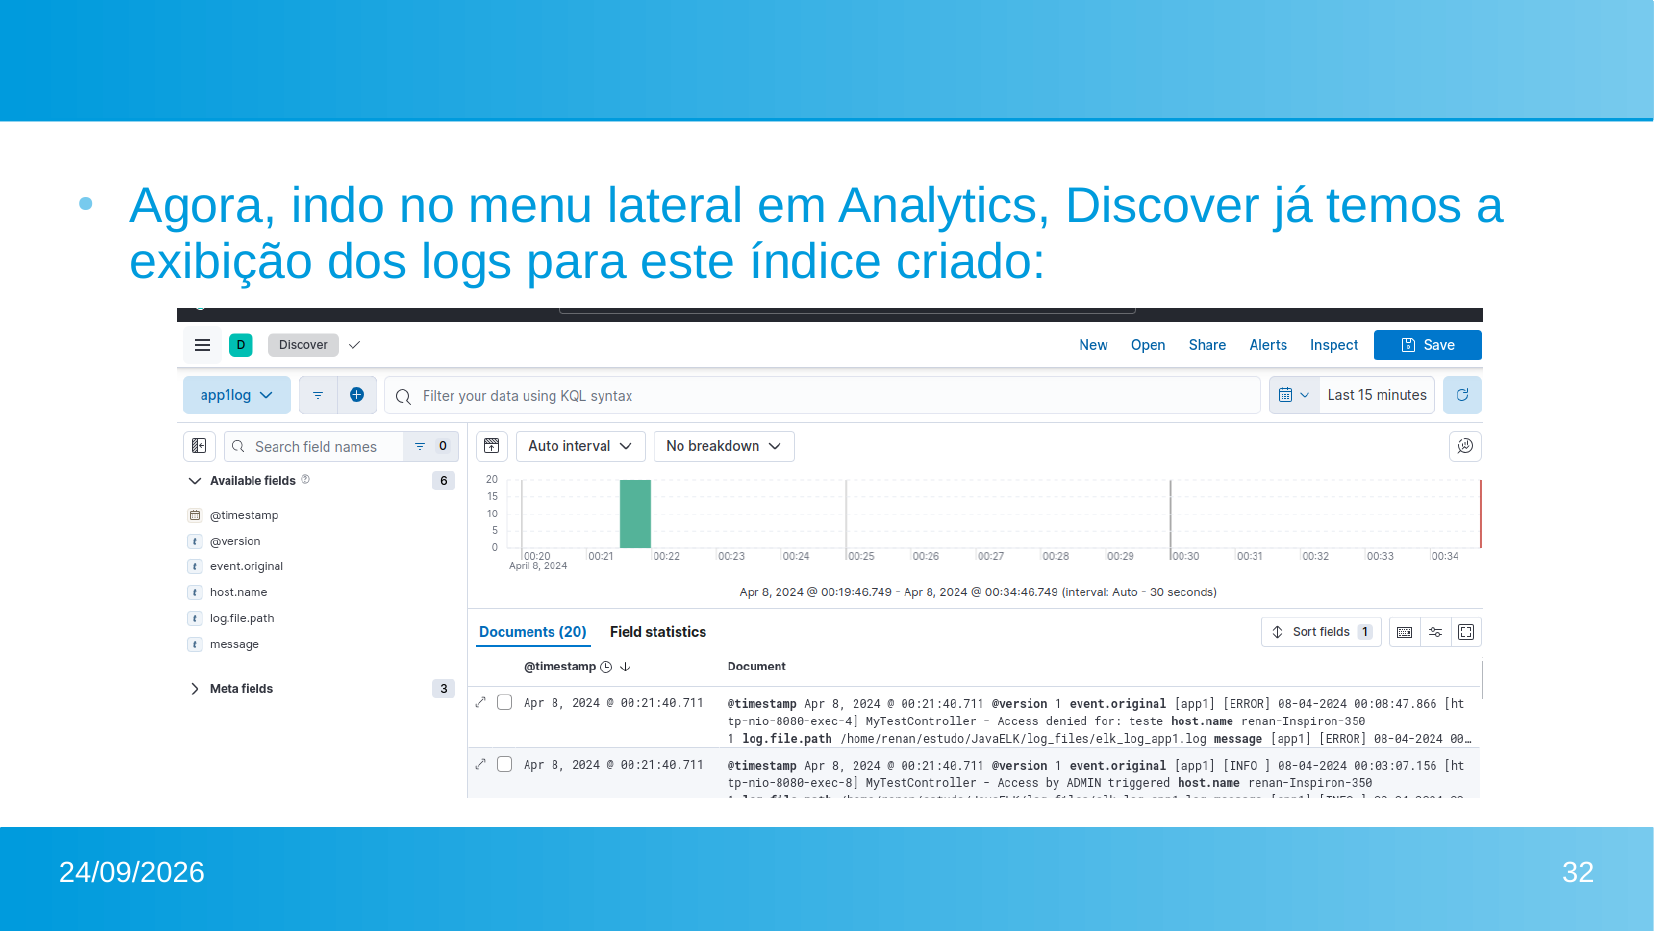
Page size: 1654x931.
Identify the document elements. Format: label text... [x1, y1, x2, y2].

list Agora, indo no menu lateral em Analytics, Discover já temos a exibição dos logs para este índice criado: [59, 177, 1595, 296]
picture [177, 308, 1483, 798]
